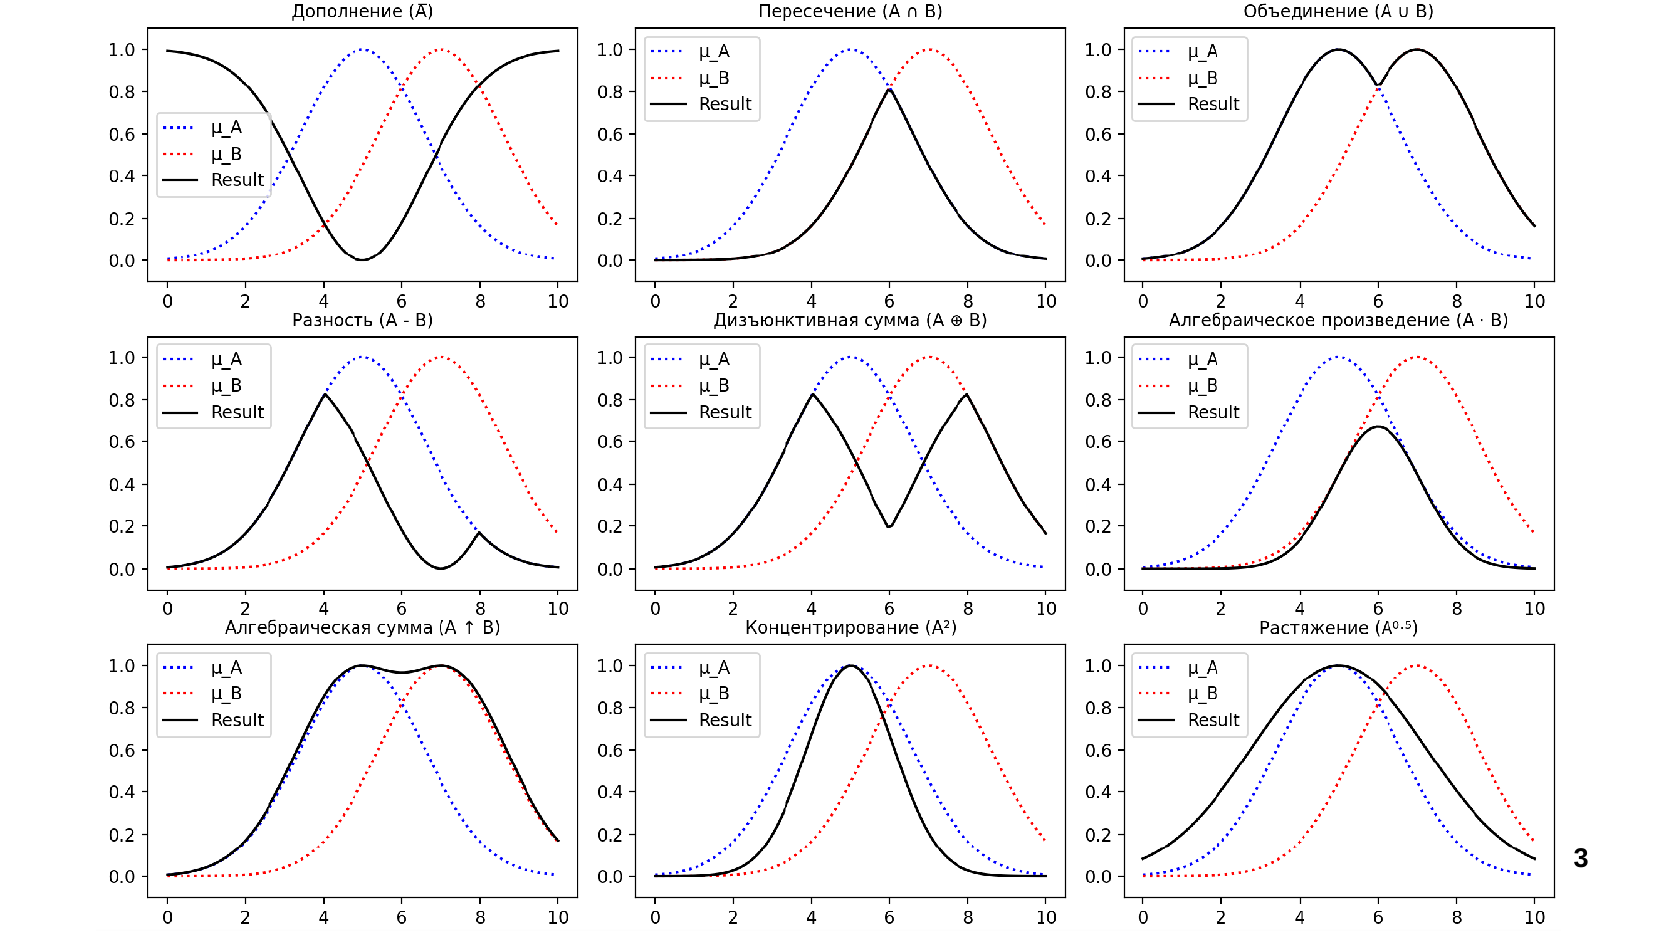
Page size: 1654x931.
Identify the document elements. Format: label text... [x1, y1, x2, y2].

picture [96, 1, 1561, 931]
title Основные понятия [82, 0, 1571, 299]
text_box 3 [1561, 835, 1613, 881]
